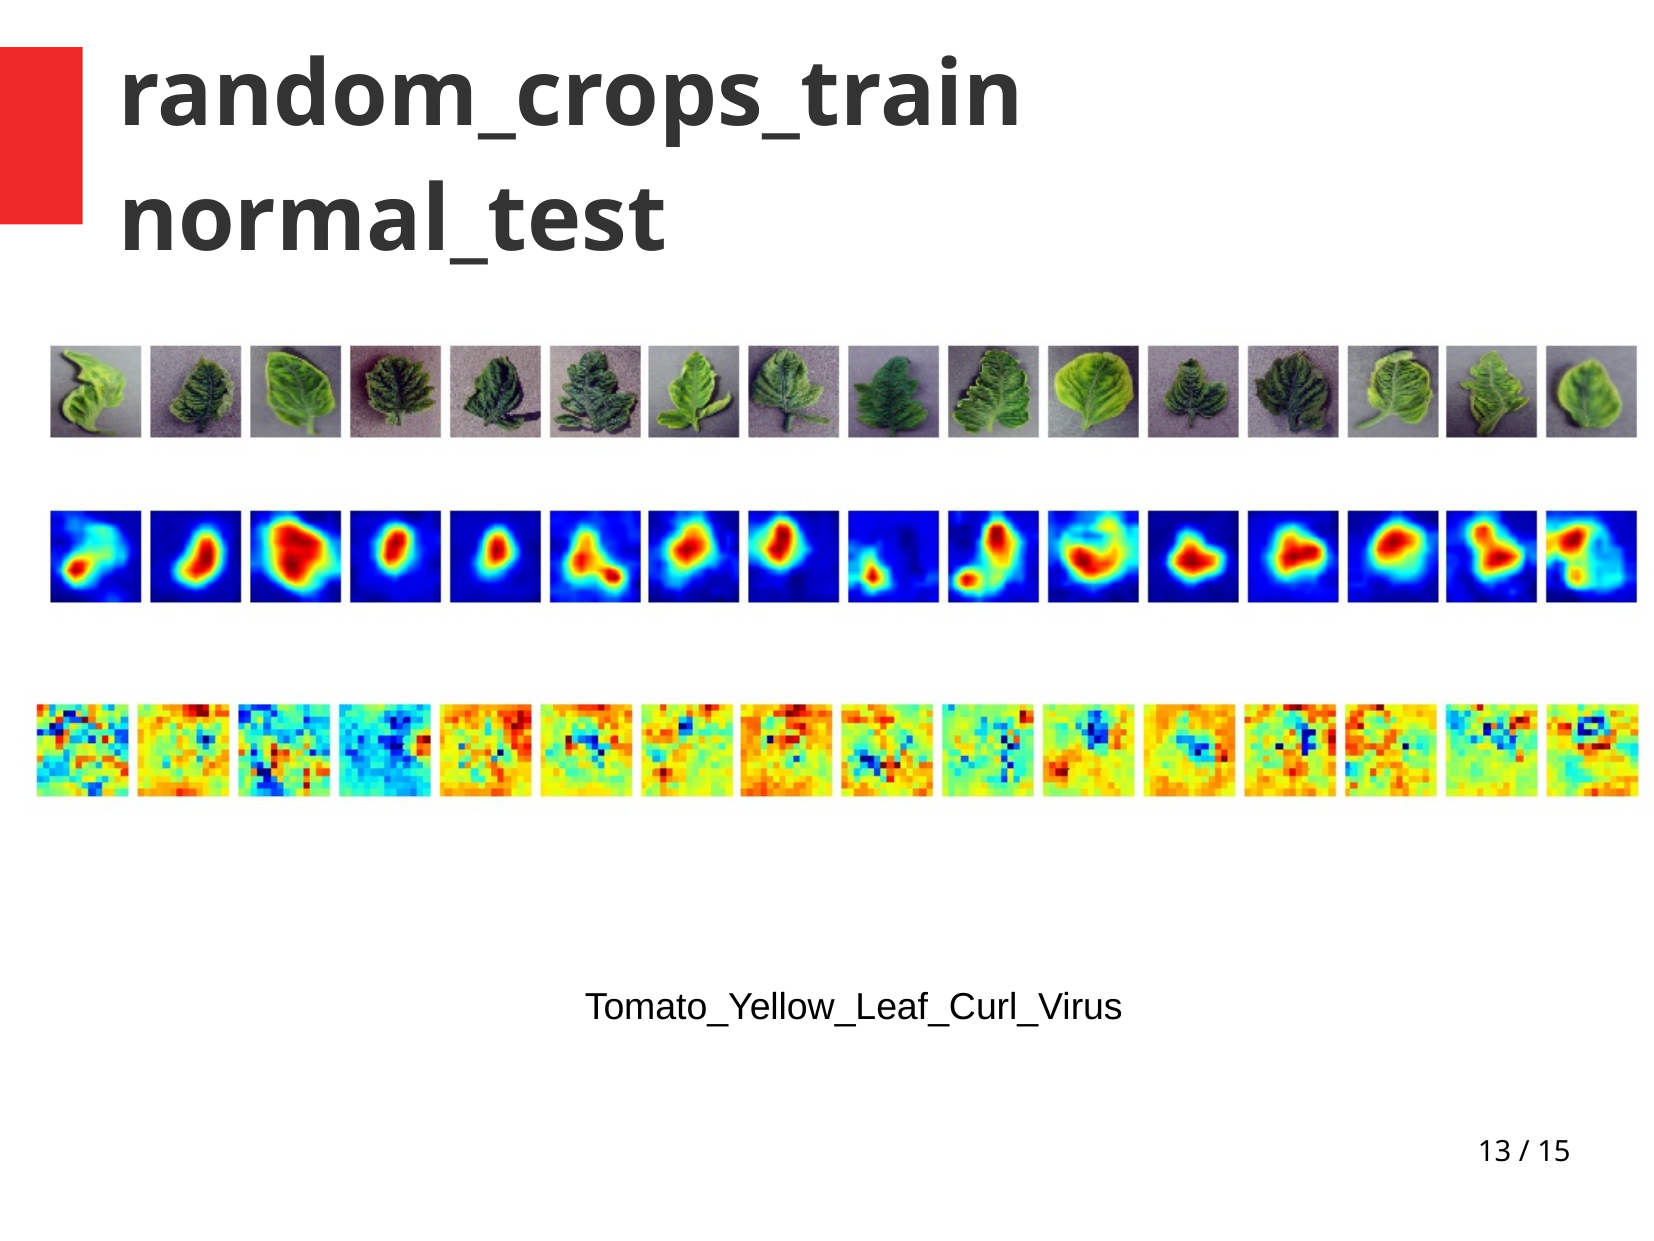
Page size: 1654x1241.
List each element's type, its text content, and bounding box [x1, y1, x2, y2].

picture [0, 329, 1654, 475]
title random_crops_train normal_test [118, 45, 1571, 260]
picture [0, 494, 1654, 640]
text_box Tomato_Yellow_Leaf_Curl_Virus [570, 978, 1138, 1036]
picture [0, 689, 1654, 835]
